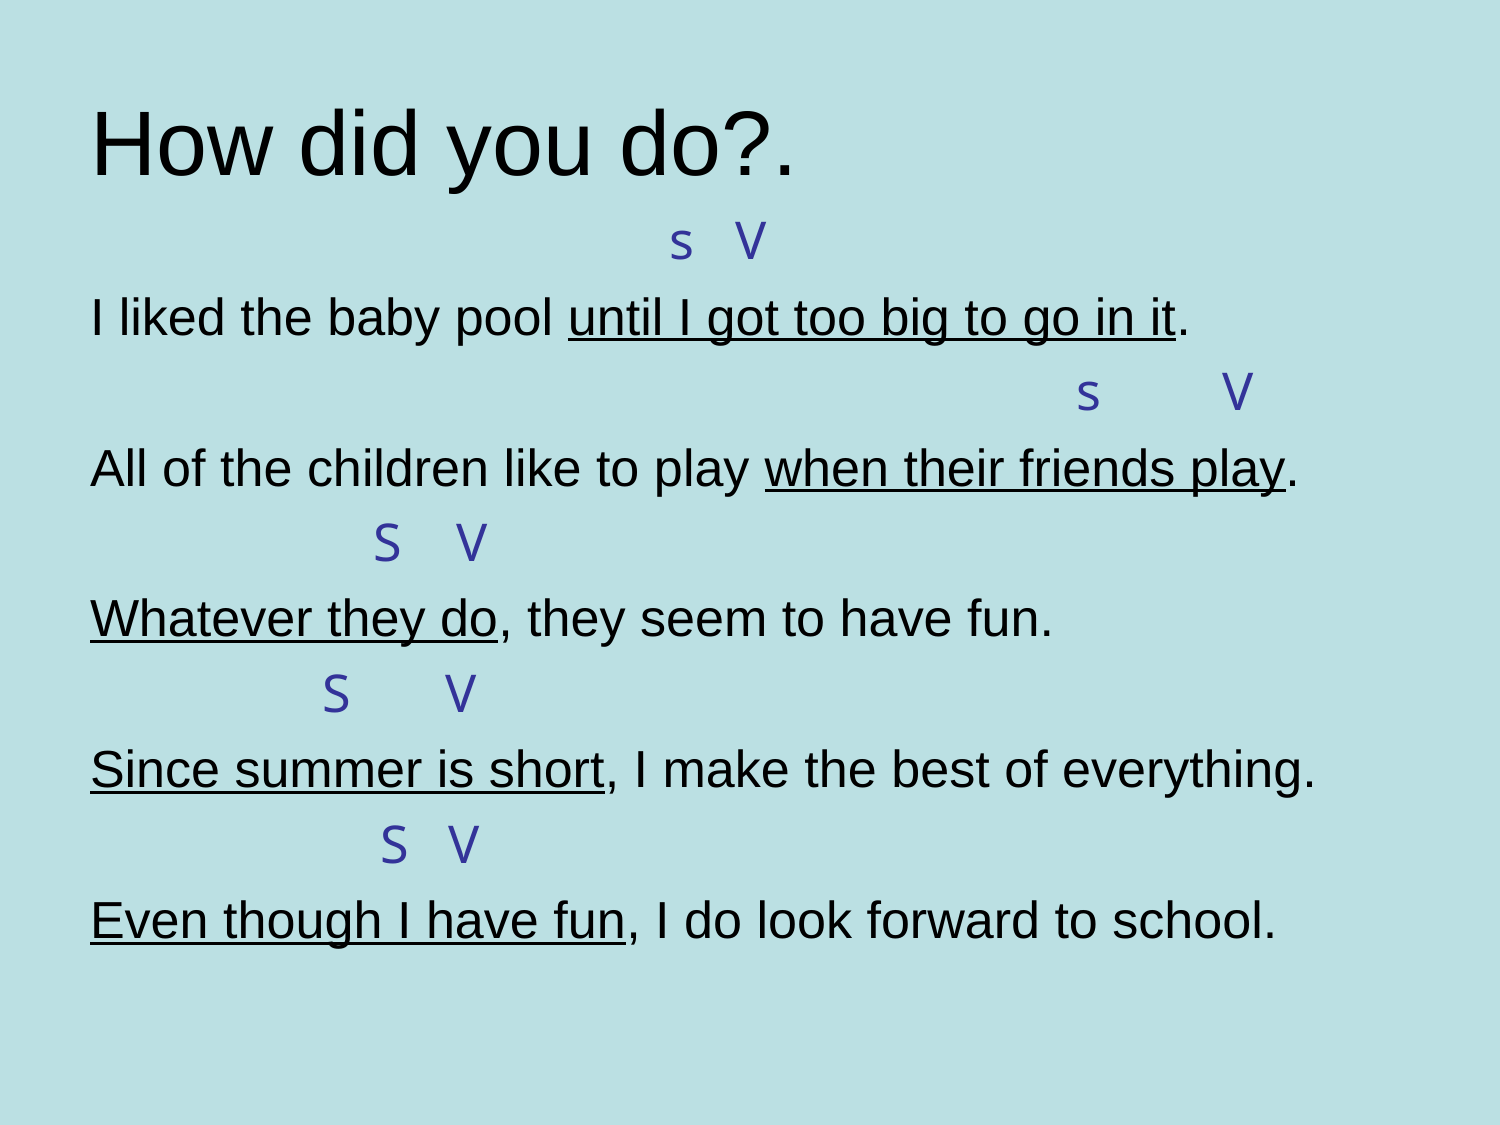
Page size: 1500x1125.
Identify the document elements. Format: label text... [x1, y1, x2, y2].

text_box How did you do?. [75, 45, 1426, 200]
text_box s V I liked the baby pool until I got too big to go in it. s V All of the children like to play when their friends play. S V Whatever they do, they seem to have fun. S V Since summer is short, I make the best of everything. S V Even though I have fun, I do look forward to school. [75, 200, 1426, 993]
